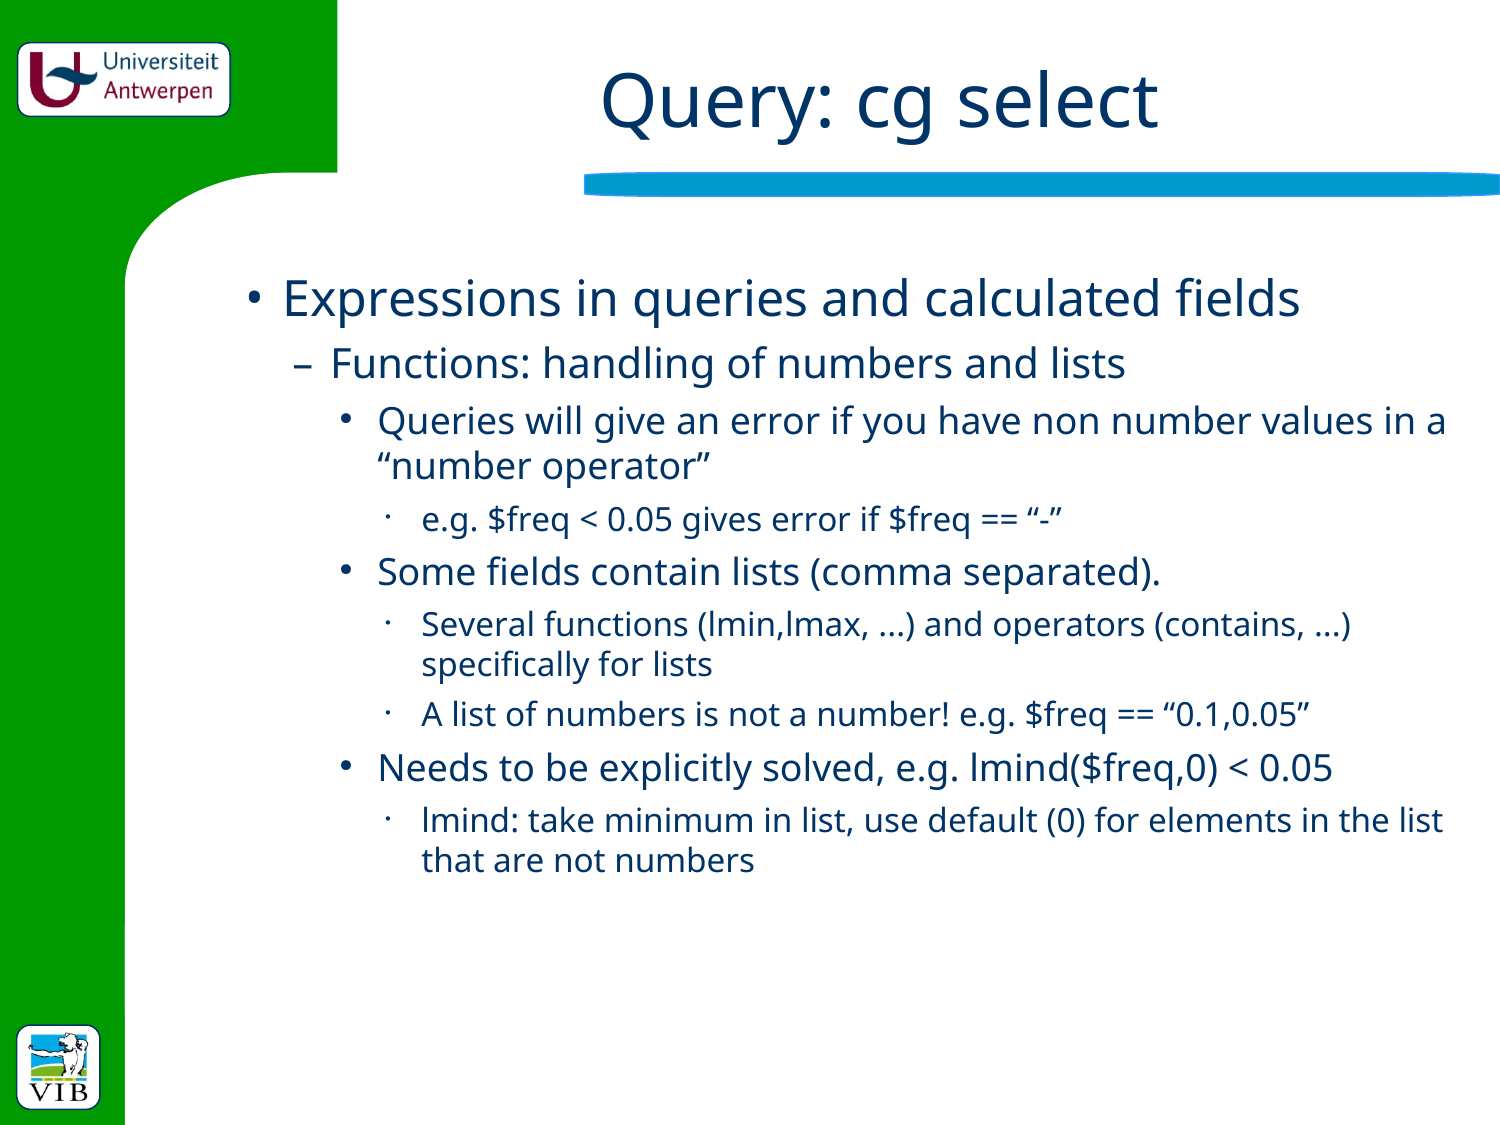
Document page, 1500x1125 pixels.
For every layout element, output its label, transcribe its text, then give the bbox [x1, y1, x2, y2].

picture [25, 47, 223, 112]
title Query: cg select [584, 0, 1500, 195]
picture [25, 1029, 91, 1107]
list Expressions in queries and calculated fields Functions: handling of numbers and lists Queries will give an error if you have non number values in a “number operator” e.g. $freq < 0.05 gives error if $freq == “-” Some fields contain lists (comma separated). Several functions (lmin,lmax, ...) and operators (contains, ...) specifically for lists A list of numbers is not a number! e.g. $freq == “0.1,0.05” Needs to be explicitly solved, e.g. lmind($freq,0) < 0.05 lmind: take minimum in list, use default (0) for elements in the list that are not numbers [159, 258, 1465, 1085]
